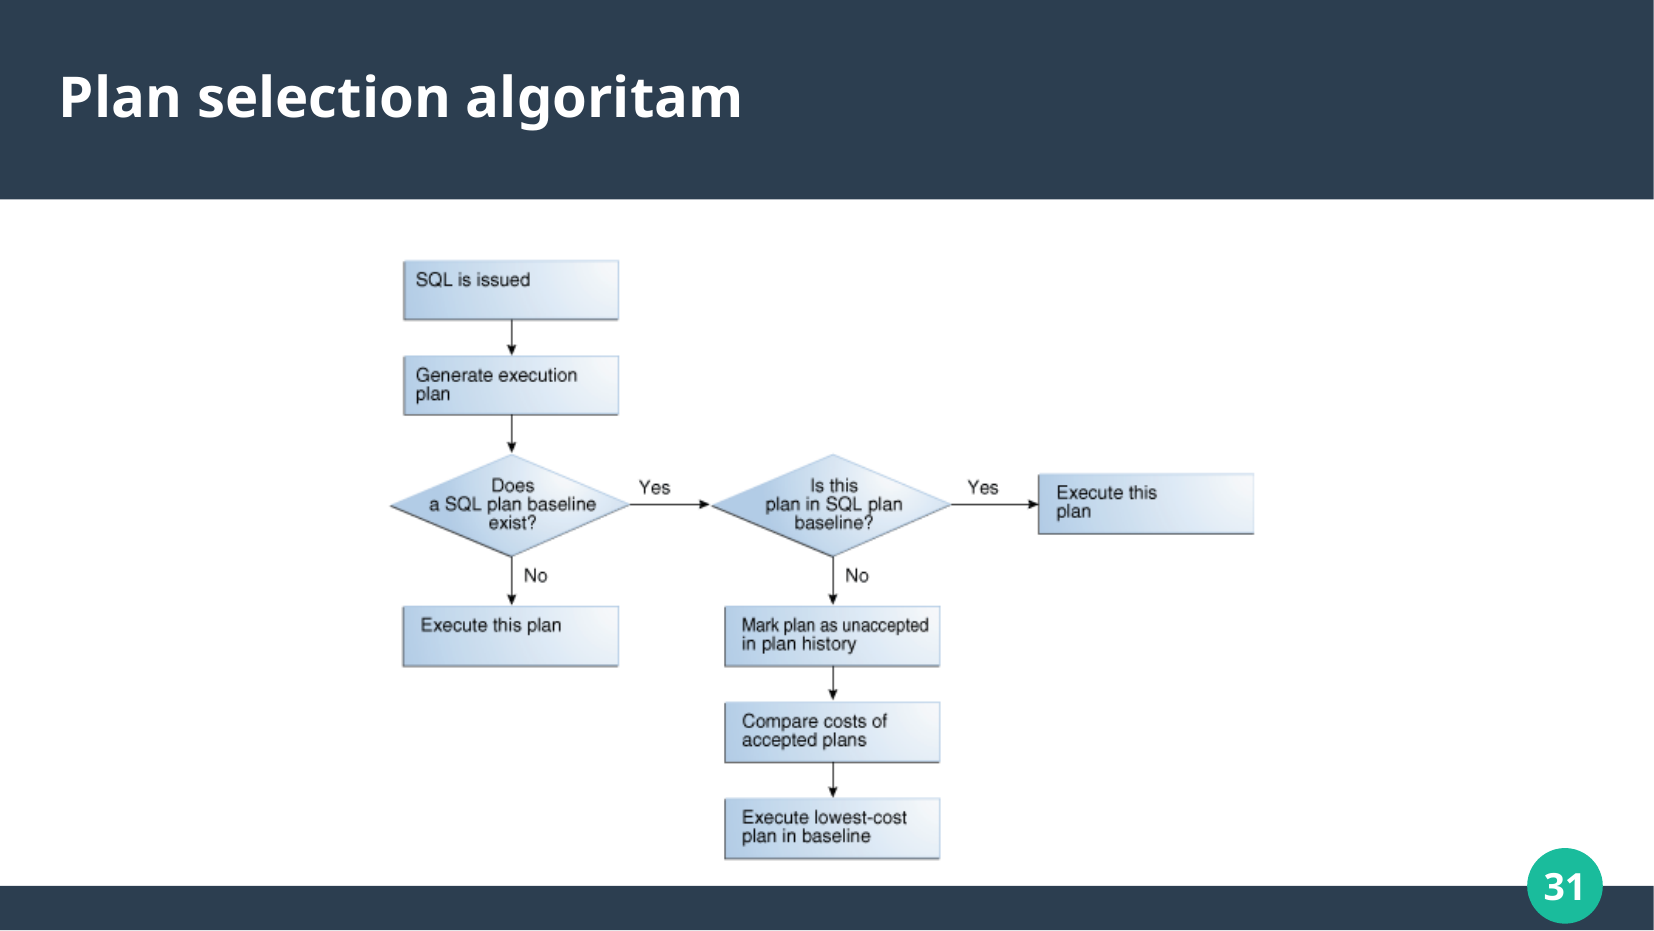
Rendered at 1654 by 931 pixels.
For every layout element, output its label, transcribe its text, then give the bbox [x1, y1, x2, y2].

title Plan selection algoritam [59, 37, 1595, 155]
picture [380, 243, 1273, 864]
